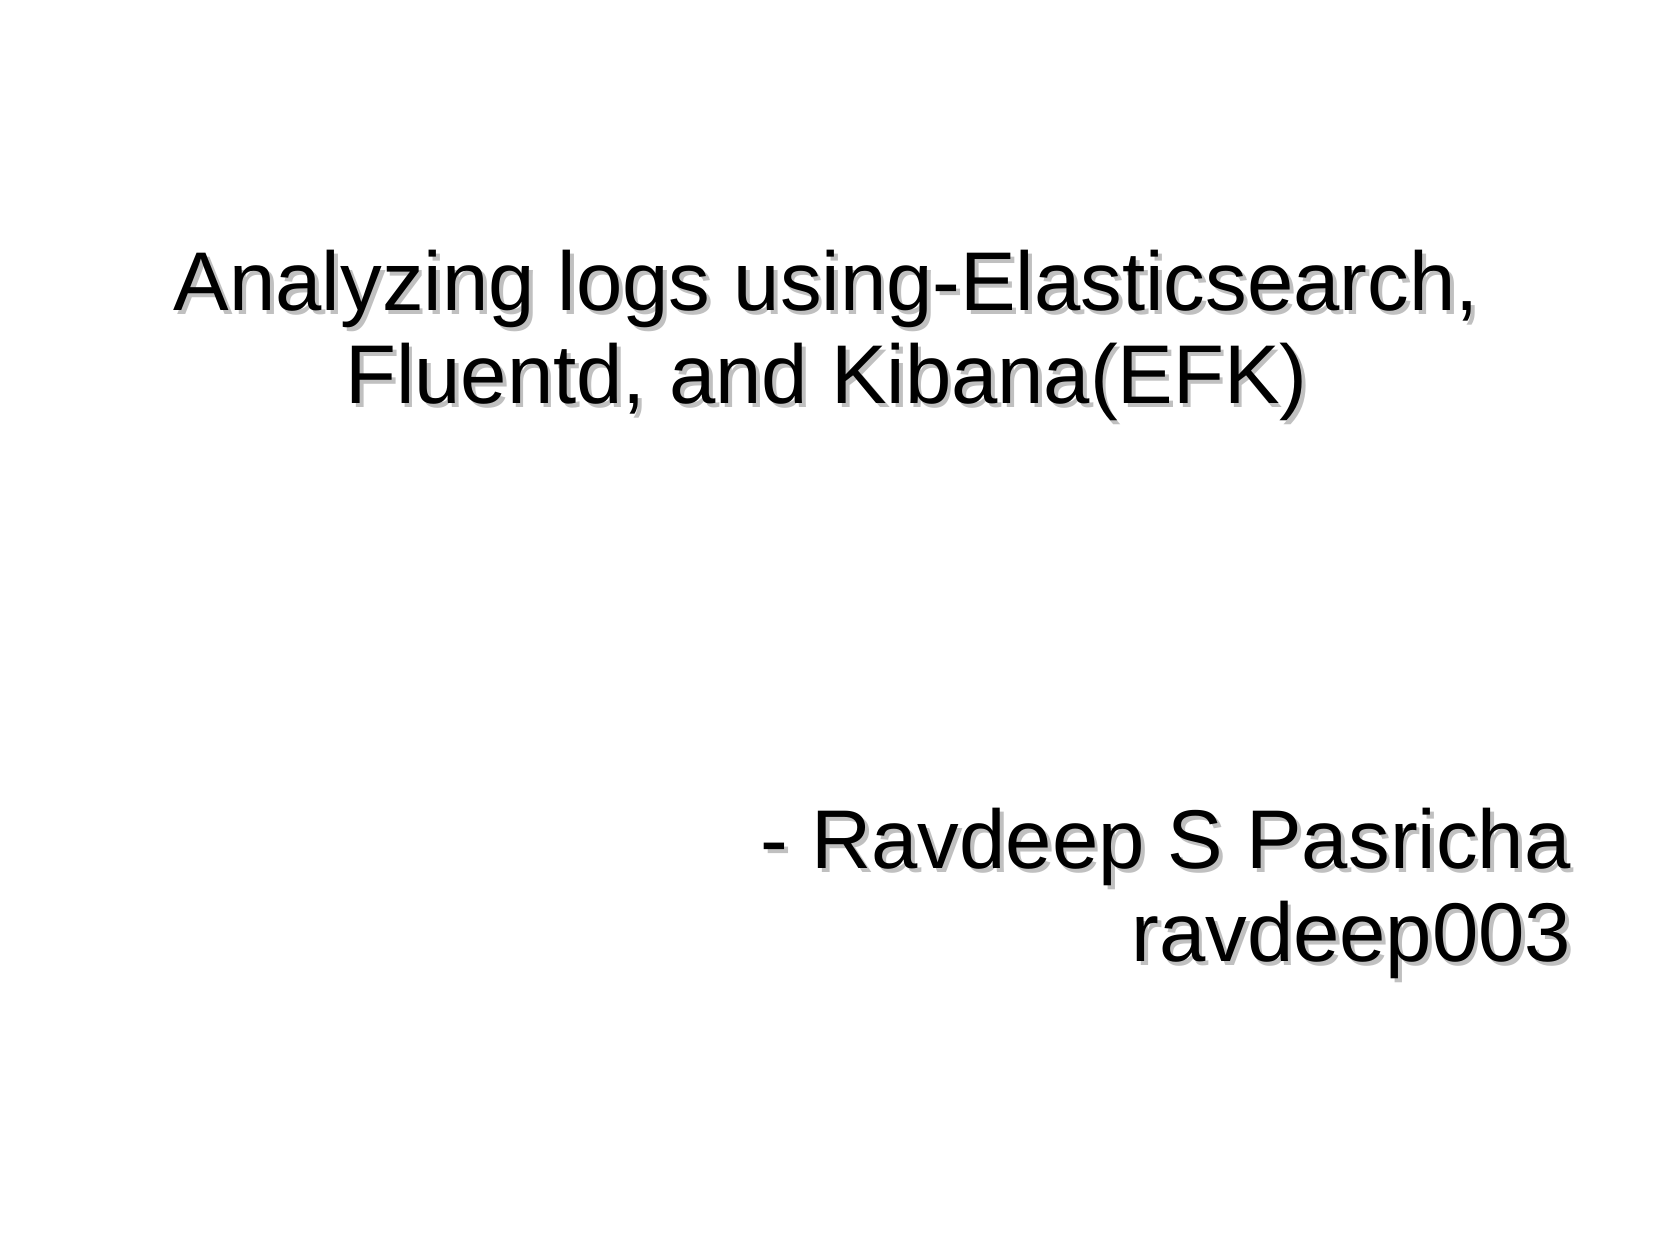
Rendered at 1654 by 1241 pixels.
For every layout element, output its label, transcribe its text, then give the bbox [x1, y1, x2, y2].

subtitle Analyzing logs using-Elasticsearch, Fluentd, and Kibana(EFK) - Ravdeep S Pasricha ravdeep003 [82, 49, 1571, 1182]
